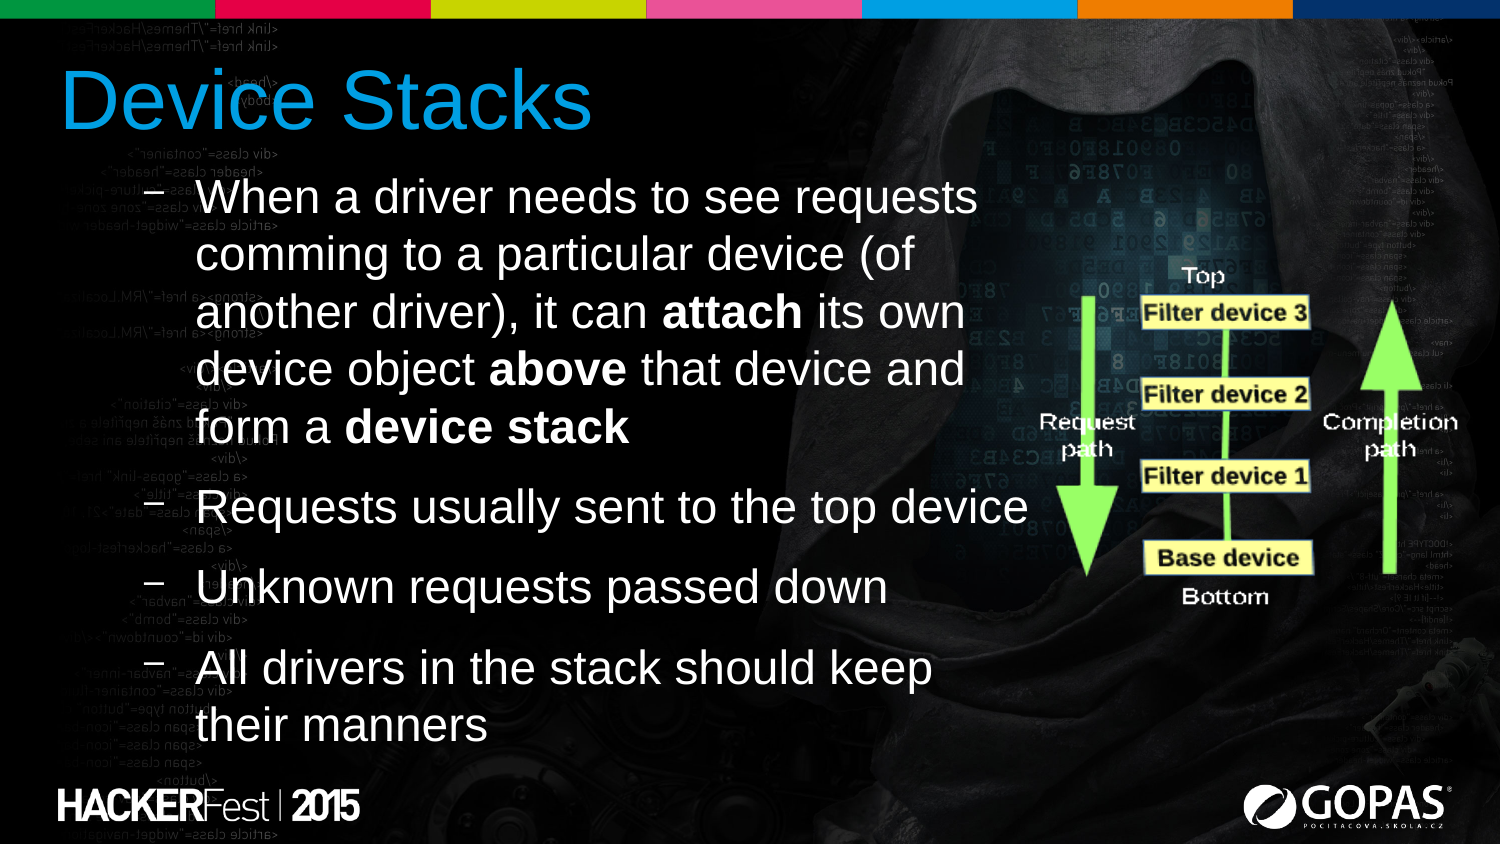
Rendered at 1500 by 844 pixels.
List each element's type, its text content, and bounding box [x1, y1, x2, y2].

title Device Stacks [59, 44, 1445, 147]
picture [0, 19, 1500, 844]
list When a driver needs to see requests comming to a particular device (of another driver), it can attach its own device object above that device and form a device stack Requests usually sent to the top device Unknown requests passed down All drivers in the stack should keep their manners [59, 165, 1040, 763]
